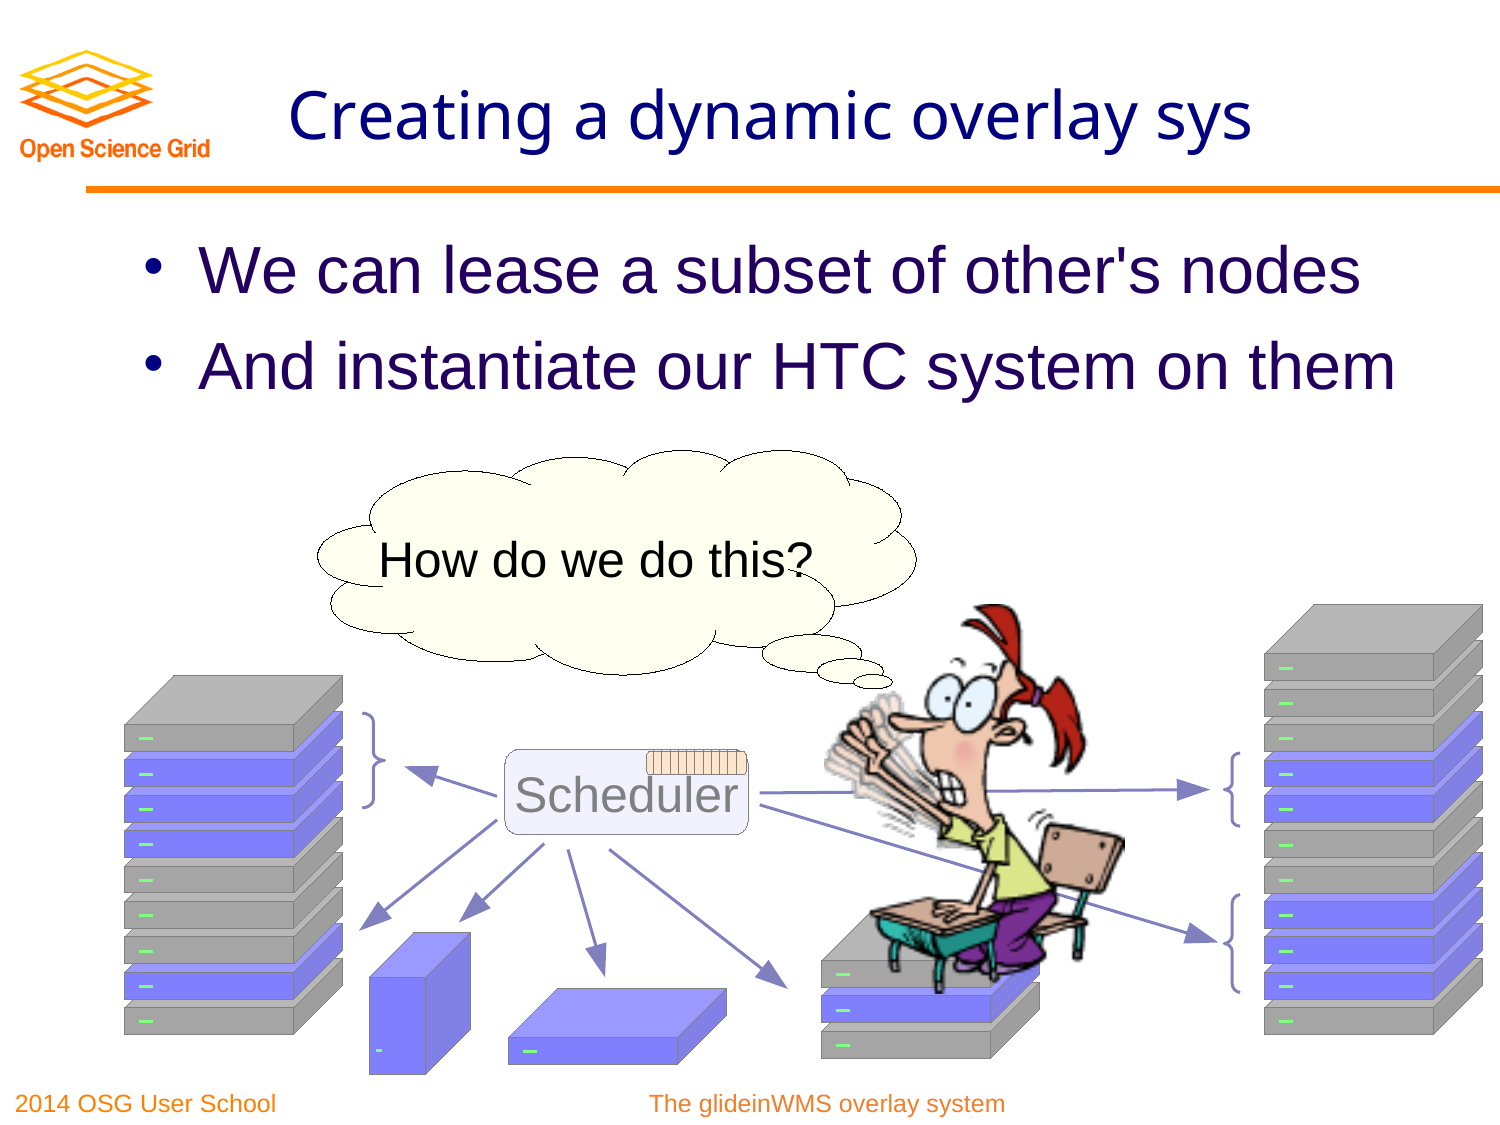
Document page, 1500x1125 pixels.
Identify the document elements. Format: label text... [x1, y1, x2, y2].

list We can lease a subset of other's nodes And instantiate our HTC system on them [127, 218, 1473, 522]
text_box [68, 522, 1490, 1076]
text_box [816, 628, 824, 635]
text_box How do we do this? [317, 450, 917, 689]
title Creating a dynamic overlay sys [201, 18, 1342, 207]
picture [824, 604, 1125, 994]
picture [0, 27, 201, 179]
